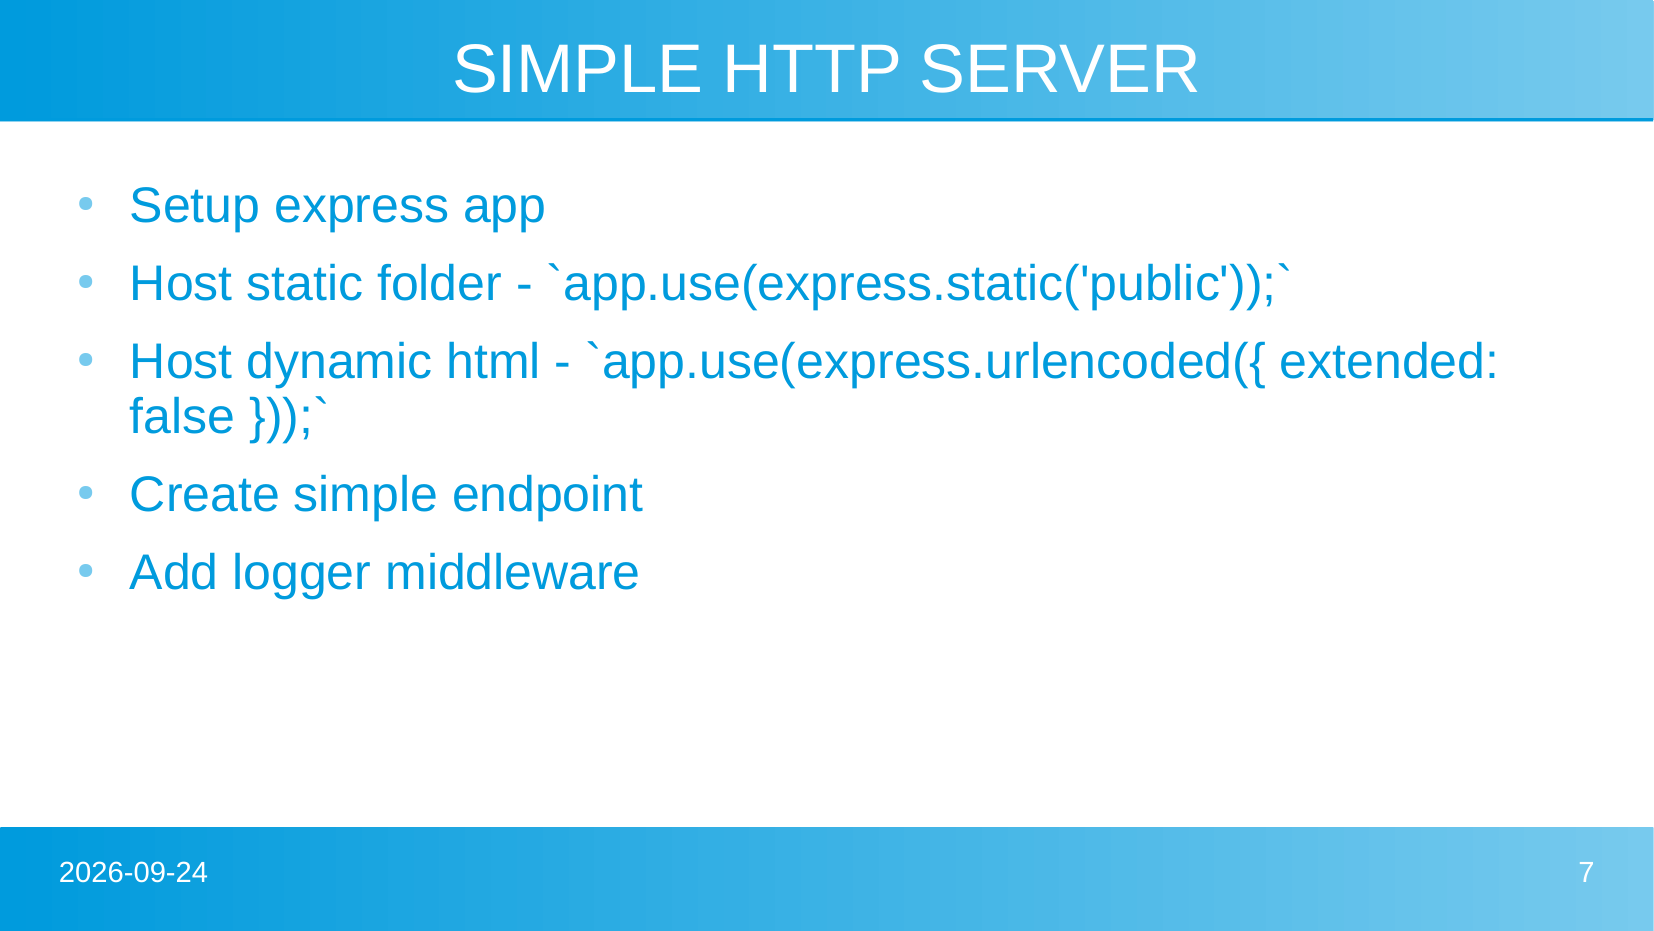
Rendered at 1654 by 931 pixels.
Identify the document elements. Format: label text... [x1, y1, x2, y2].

title SIMPLE HTTP SERVER [59, 29, 1595, 108]
list Setup express app Host static folder - `app.use(express.static('public'));` Host dynamic html - `app.use(express.urlencoded({ extended: false }));` Create simple endpoint Add logger middleware [59, 177, 1595, 768]
